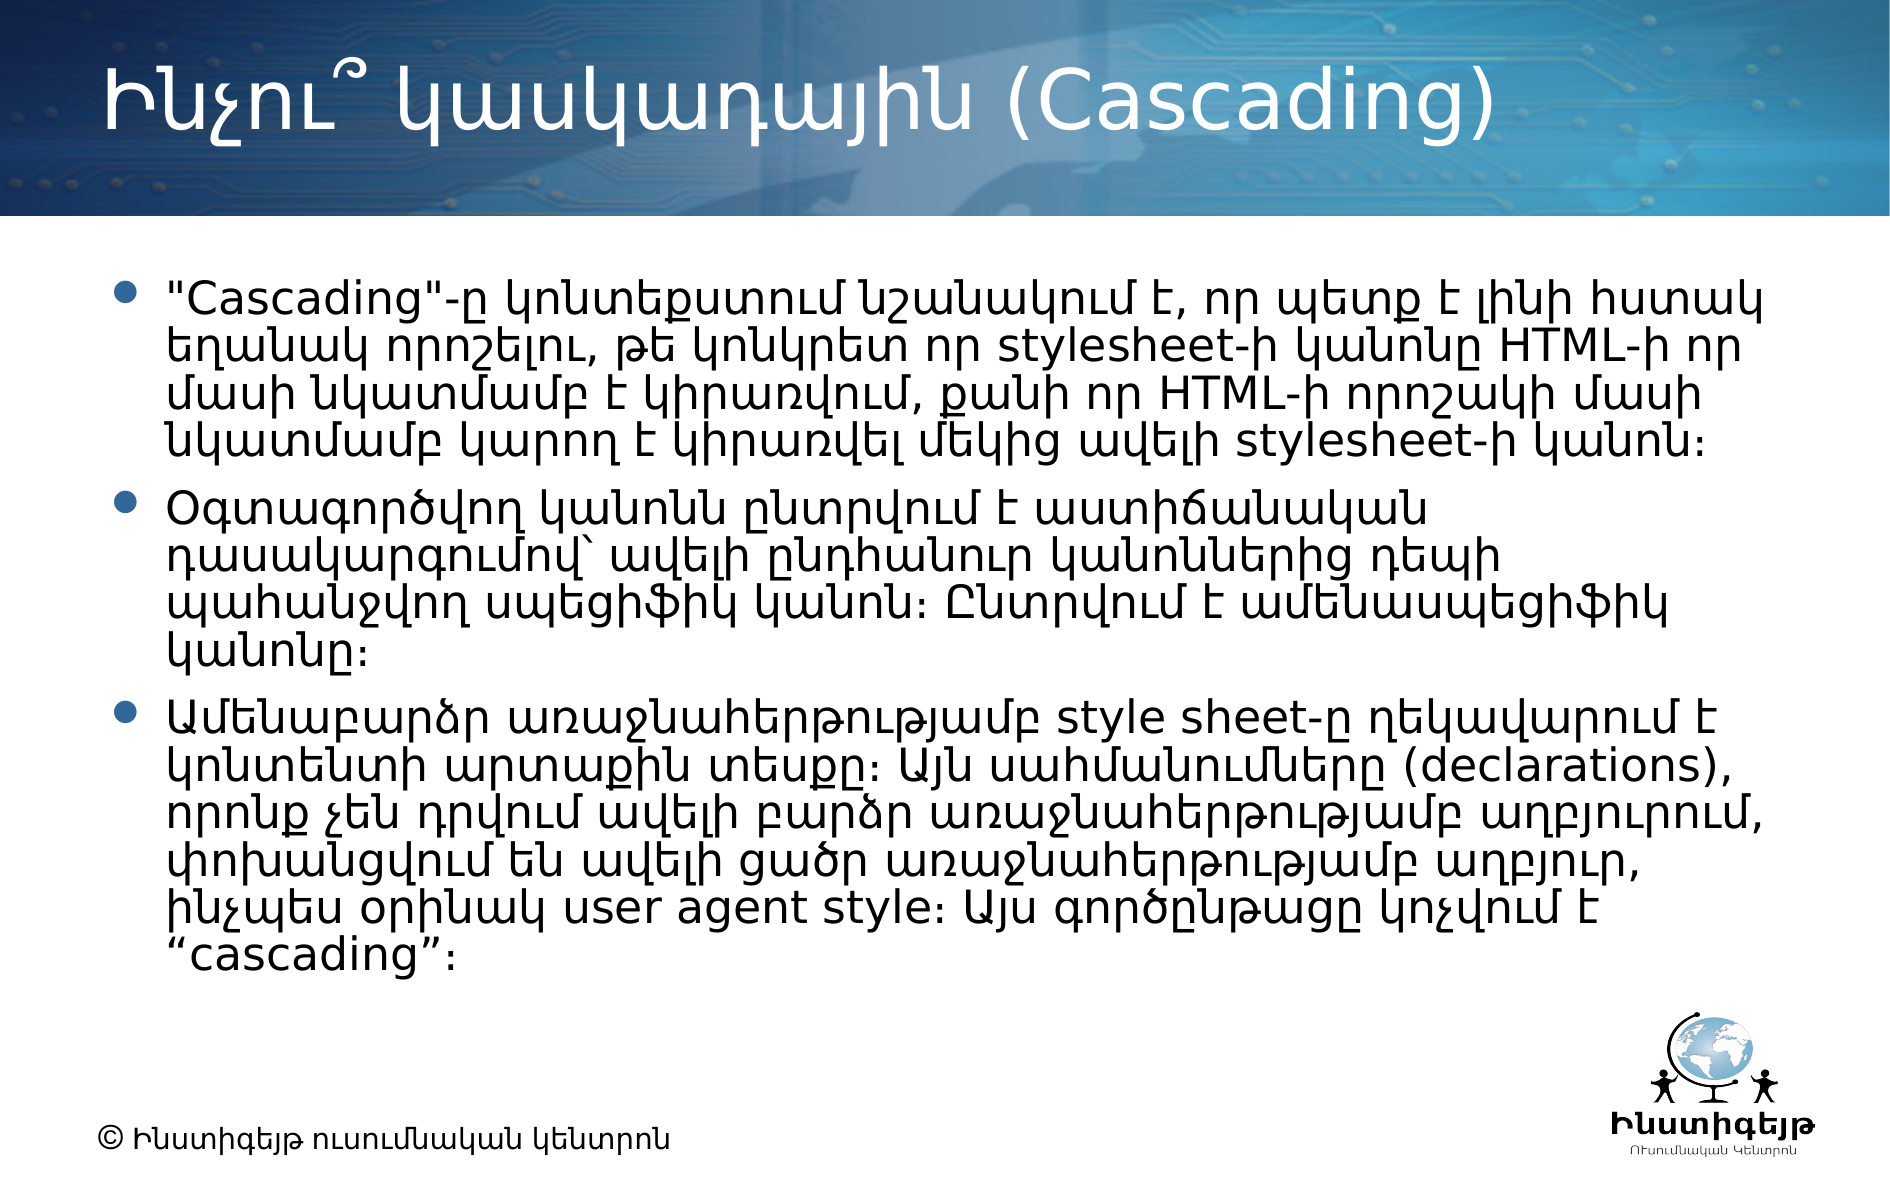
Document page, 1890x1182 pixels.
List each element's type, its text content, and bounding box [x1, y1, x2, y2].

picture [0, 0, 1890, 216]
picture [338, 62, 360, 74]
picture [1612, 1012, 1815, 1157]
list "Cascading"-ը կոնտեքստում նշանակում է, որ պետք է լինի հստակ եղանակ որոշելու, թե կոնկրետ որ stylesheet-ի կանոնը HTML-ի որ մասի նկատմամբ է կիրառվում, քանի որ HTML-ի որոշակի մասի նկատմամբ կարող է կիրառվել մեկից ավելի stylesheet-ի կանոն։ Օգտագործվող կանոնն ընտրվում է աստիճանական դասակարգումով՝ ավելի ընդհանուր կանոններից դեպի պահանջվող սպեցիֆիկ կանոն։ Ընտրվում է ամենասպեցիֆիկ կանոնը։ Ամենաբարձր առաջնահերթությամբ style sheet-ը ղեկավարում է կոնտենտի արտաքին տեսքը։ Այն սահմանումները (declarations), որոնք չեն դրվում ավելի բարձր առաջնահերթությամբ աղբյուրում, փոխանցվում են ավելի ցածր առաջնահերթությամբ աղբյուր, ինչպես օրինակ user agent style։ Այս գործընթացը կոչվում է “cascading”։ [110, 276, 1801, 303]
